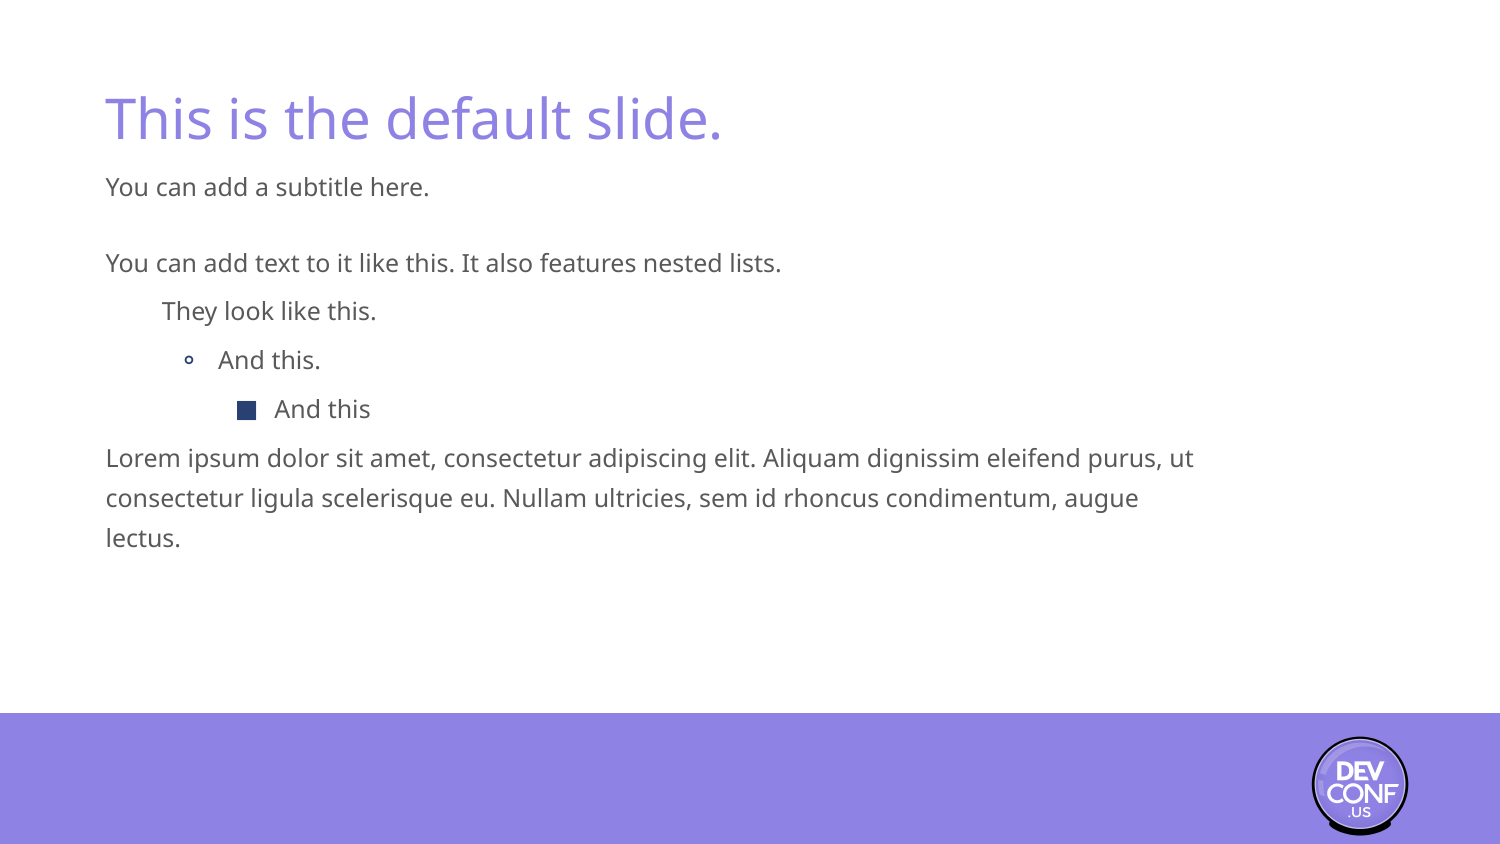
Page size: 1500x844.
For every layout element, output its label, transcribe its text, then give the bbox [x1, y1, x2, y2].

list You can add text to it like this. It also features nested lists. They look like this. And this. And this Lorem ipsum dolor sit amet, consectetur adipiscing elit. Aliquam dignissim eleifend purus, ut consectetur ligula scelerisque eu. Nullam ultricies, sem id rhoncus condimentum, augue lectus. [105, 236, 1214, 670]
title This is the default slide. [105, 70, 1214, 163]
picture [1305, 731, 1415, 840]
subtitle You can add a subtitle here. [105, 163, 1214, 208]
